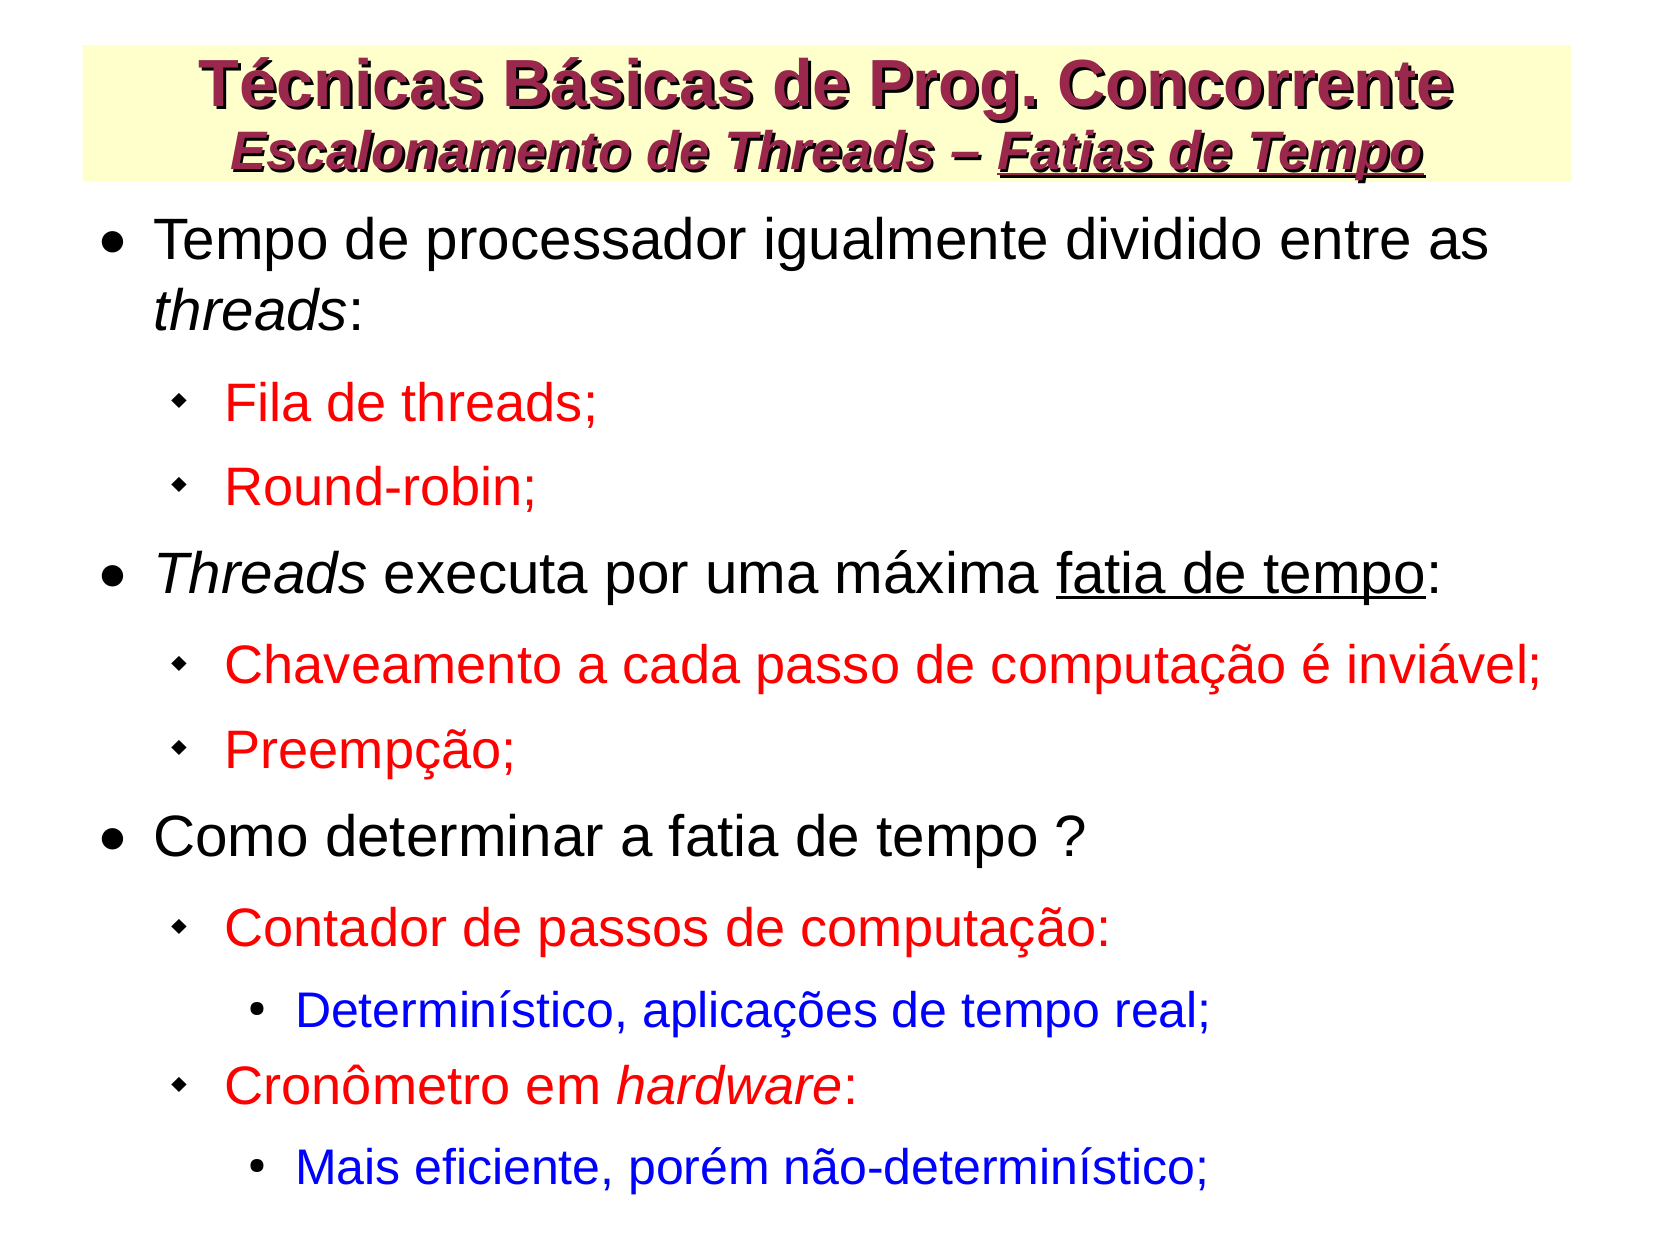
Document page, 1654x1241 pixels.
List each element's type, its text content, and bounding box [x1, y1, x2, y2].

list Tempo de processador igualmente dividido entre as threads: Fila de threads; Round-robin; Threads executa por uma máxima fatia de tempo: Chaveamento a cada passo de computação é inviável; Preempção; Como determinar a fatia de tempo ? Contador de passos de computação: Determinístico, aplicações de tempo real; Cronômetro em hardware: Mais eficiente, porém não-determinístico; [82, 206, 1571, 1199]
title Técnicas Básicas de Prog. Concorrente Escalonamento de Threads – Fatias de Tempo [82, 45, 1571, 182]
